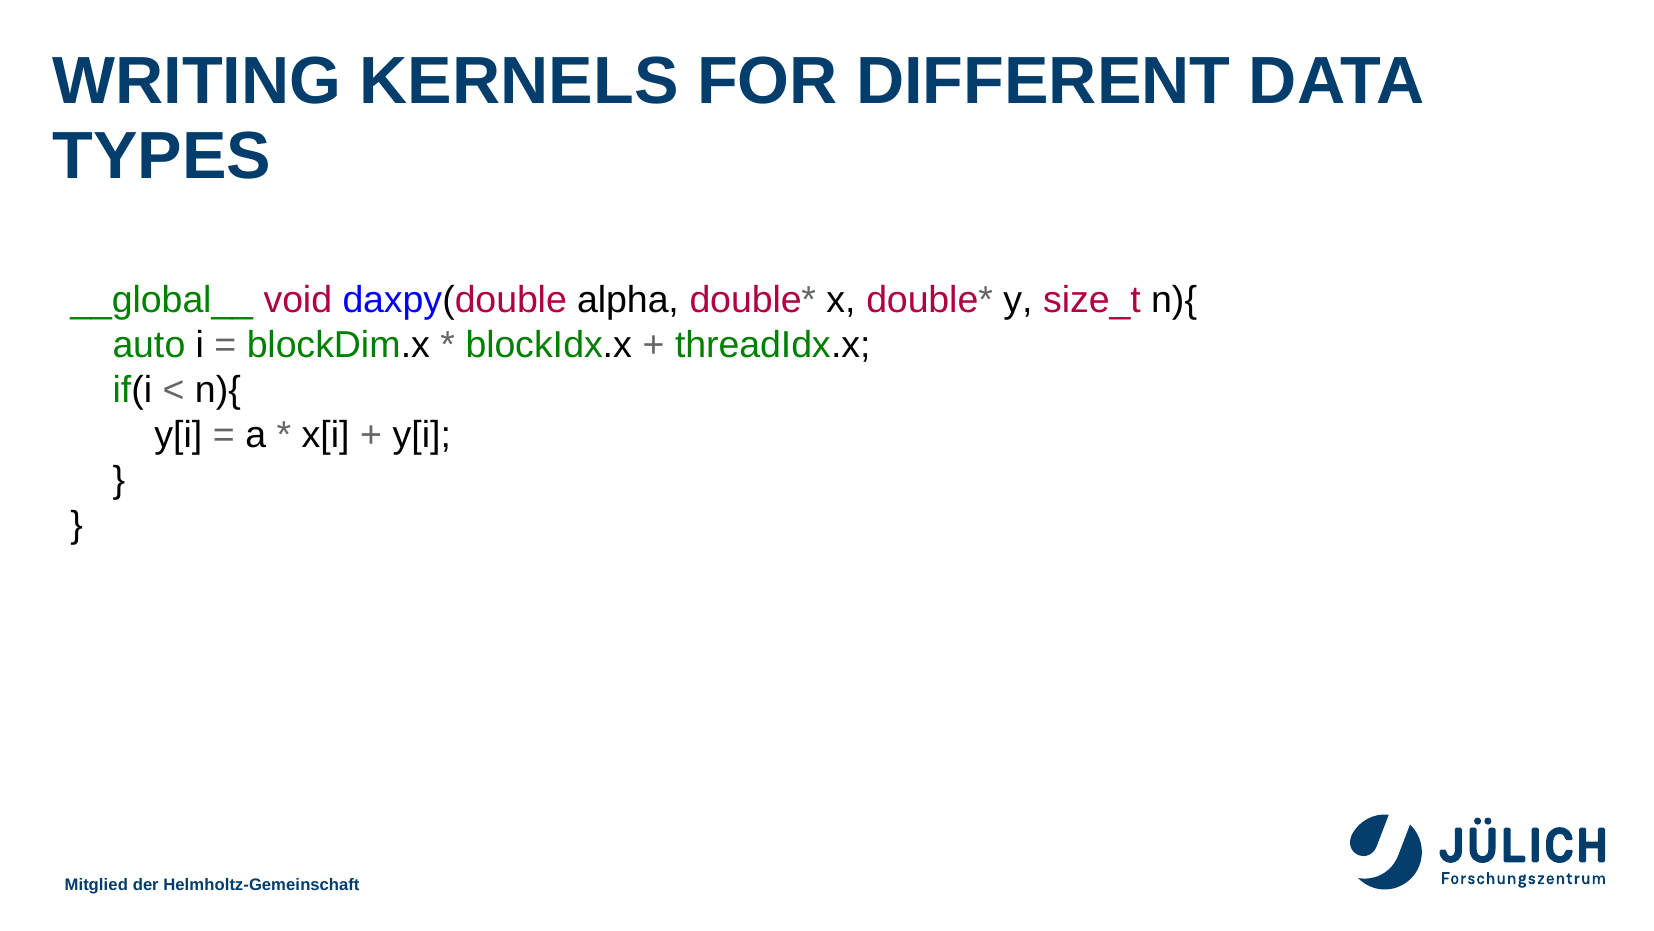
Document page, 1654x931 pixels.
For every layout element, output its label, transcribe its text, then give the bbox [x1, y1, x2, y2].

title Writing Kernels for Different Data Types [52, 43, 1606, 194]
text_box __global__ void daxpy(double alpha, double* x, double* y, size_t n){ auto i = blockDim.x * blockIdx.x + threadIdx.x; if(i < n){ y[i] = a * x[i] + y[i]; } } [55, 222, 1274, 612]
